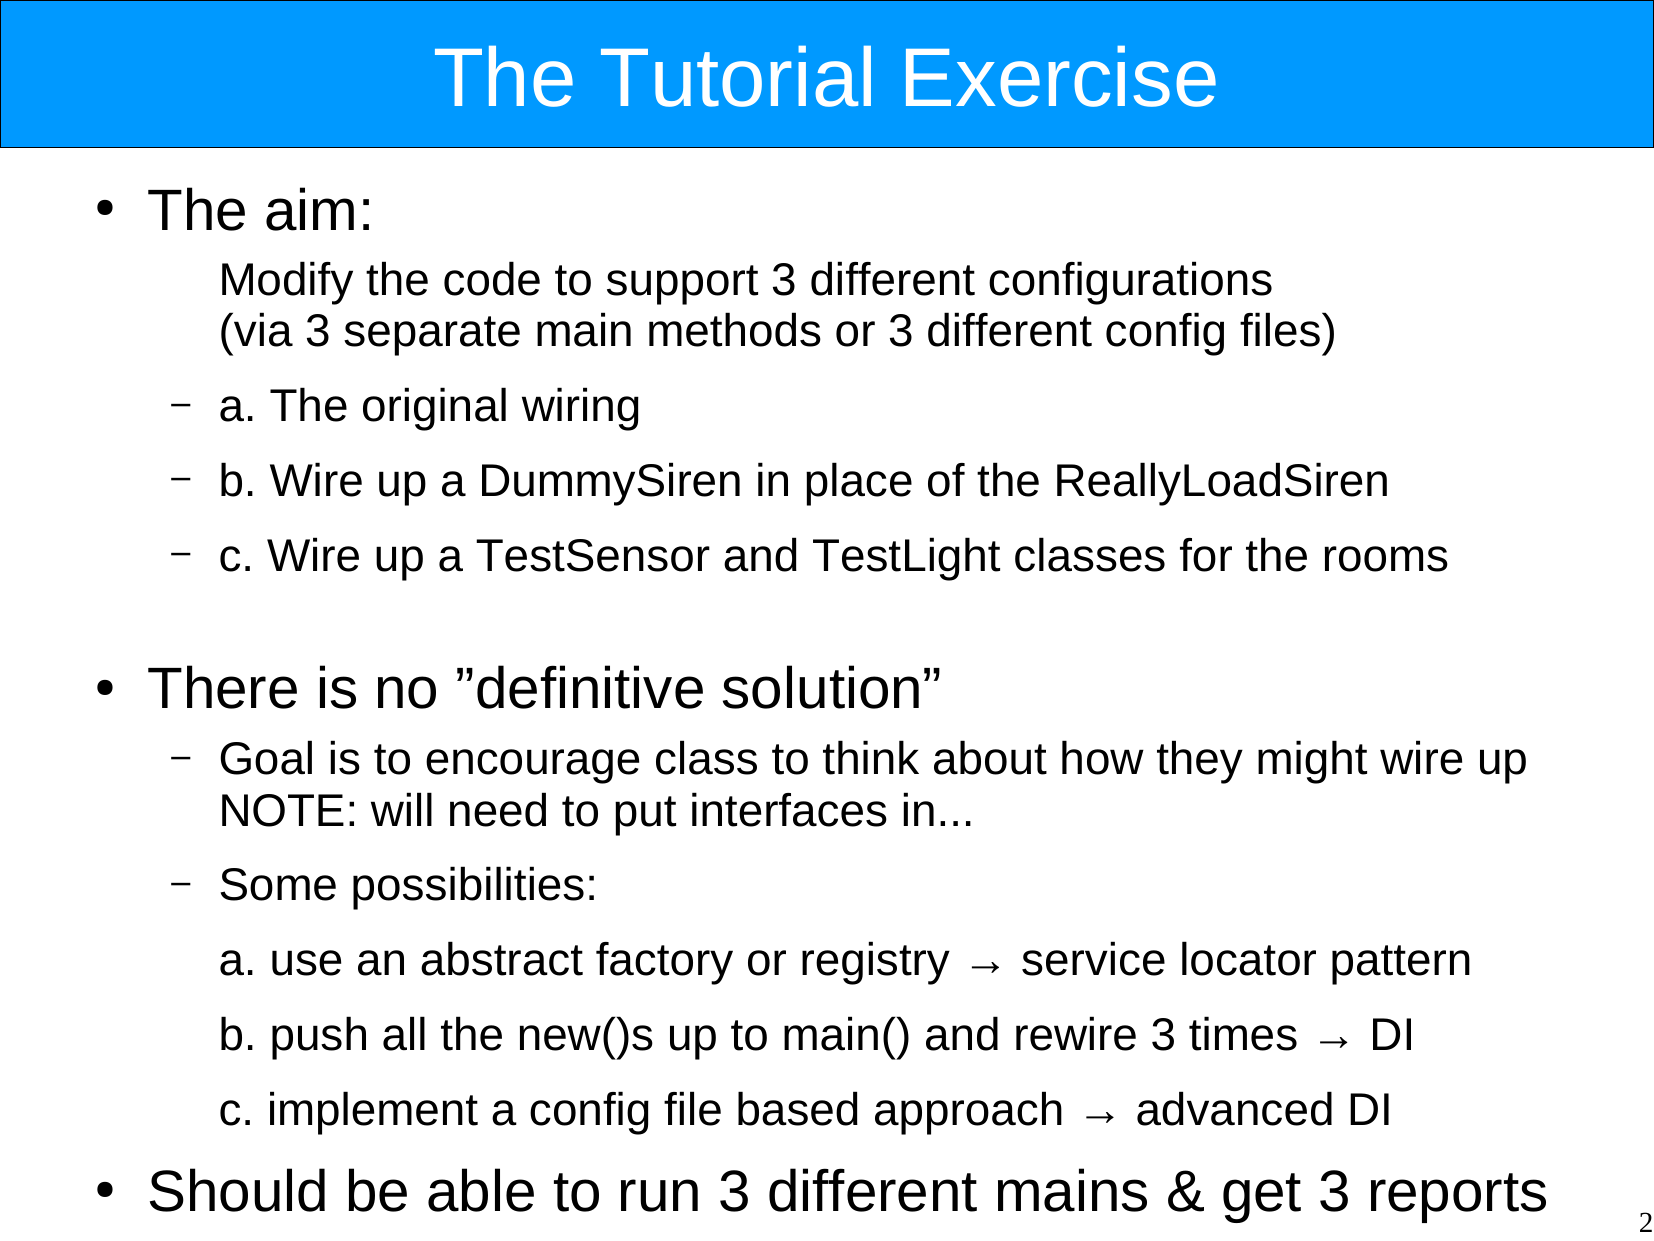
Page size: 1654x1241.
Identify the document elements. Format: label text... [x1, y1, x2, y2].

title The Tutorial Exercise [82, 21, 1571, 135]
list The aim: Modify the code to support 3 different configurations (via 3 separate main methods or 3 different config files) a. The original wiring b. Wire up a DummySiren in place of the ReallyLoadSiren c. Wire up a TestSensor and TestLight classes for the rooms There is no ”definitive solution” Goal is to encourage class to think about how they might wire up NOTE: will need to put interfaces in... Some possibilities: a. use an abstract factory or registry → service locator pattern b. push all the new()s up to main() and rewire 3 times → DI c. implement a config file based approach → advanced DI Should be able to run 3 different mains & get 3 reports [76, 177, 1565, 1221]
